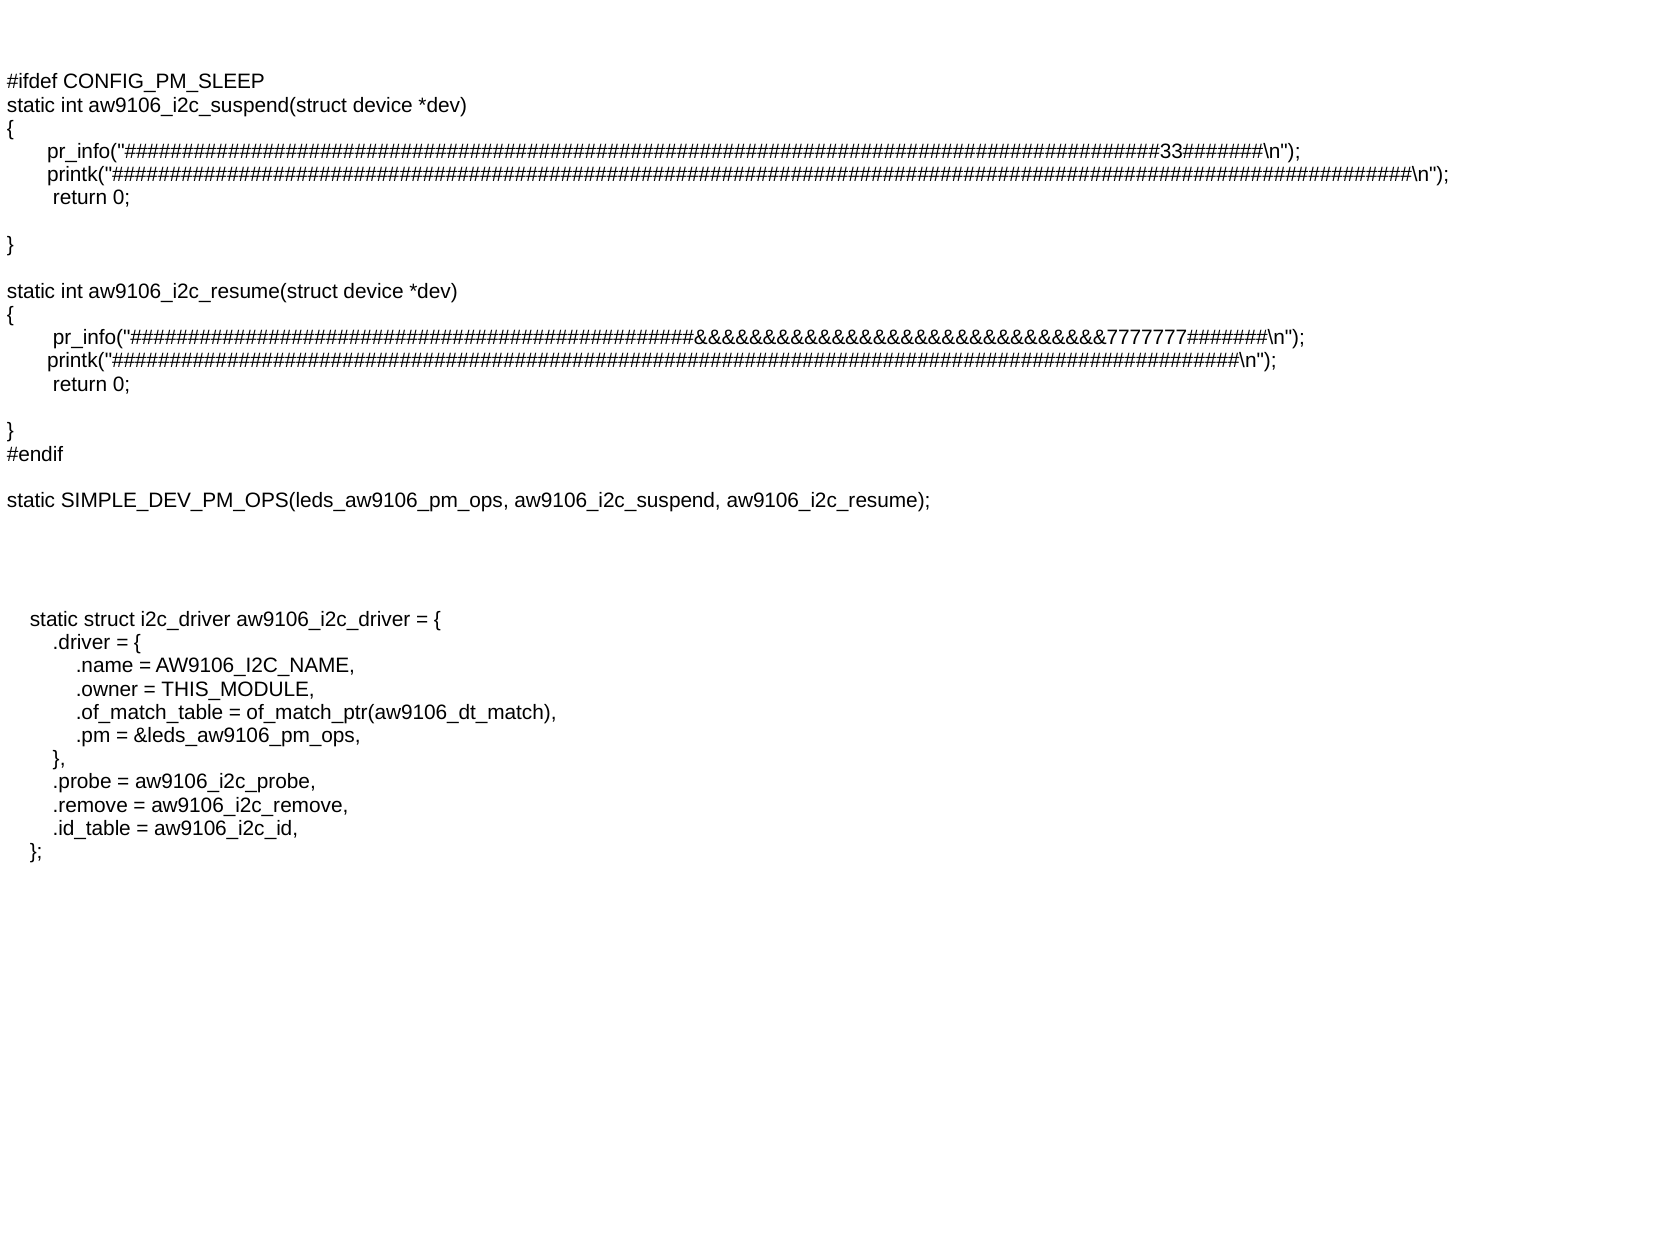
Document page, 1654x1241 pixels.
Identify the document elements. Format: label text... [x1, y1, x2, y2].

text_box #ifdef CONFIG_PM_SLEEP static int aw9106_i2c_suspend(struct device *dev) { pr_info("##########################################################################################33#######\n"); printk("#################################################################################################################\n"); return 0; } static int aw9106_i2c_resume(struct device *dev) { pr_info("#################################################&&&&&&&&&&&&&&&&&&&&&&&&&&&&&&7777777#######\n"); printk("##################################################################################################\n"); return 0; } #endif static SIMPLE_DEV_PM_OPS(leds_aw9106_pm_ops, aw9106_i2c_suspend, aw9106_i2c_resume); [0, 62, 1654, 1241]
text_box static struct i2c_driver aw9106_i2c_driver = { .driver = { .name = AW9106_I2C_NAME, .owner = THIS_MODULE, .of_match_table = of_match_ptr(aw9106_dt_match), .pm = &leds_aw9106_pm_ops, }, .probe = aw9106_i2c_probe, .remove = aw9106_i2c_remove, .id_table = aw9106_i2c_id, }; [15, 600, 998, 1119]
